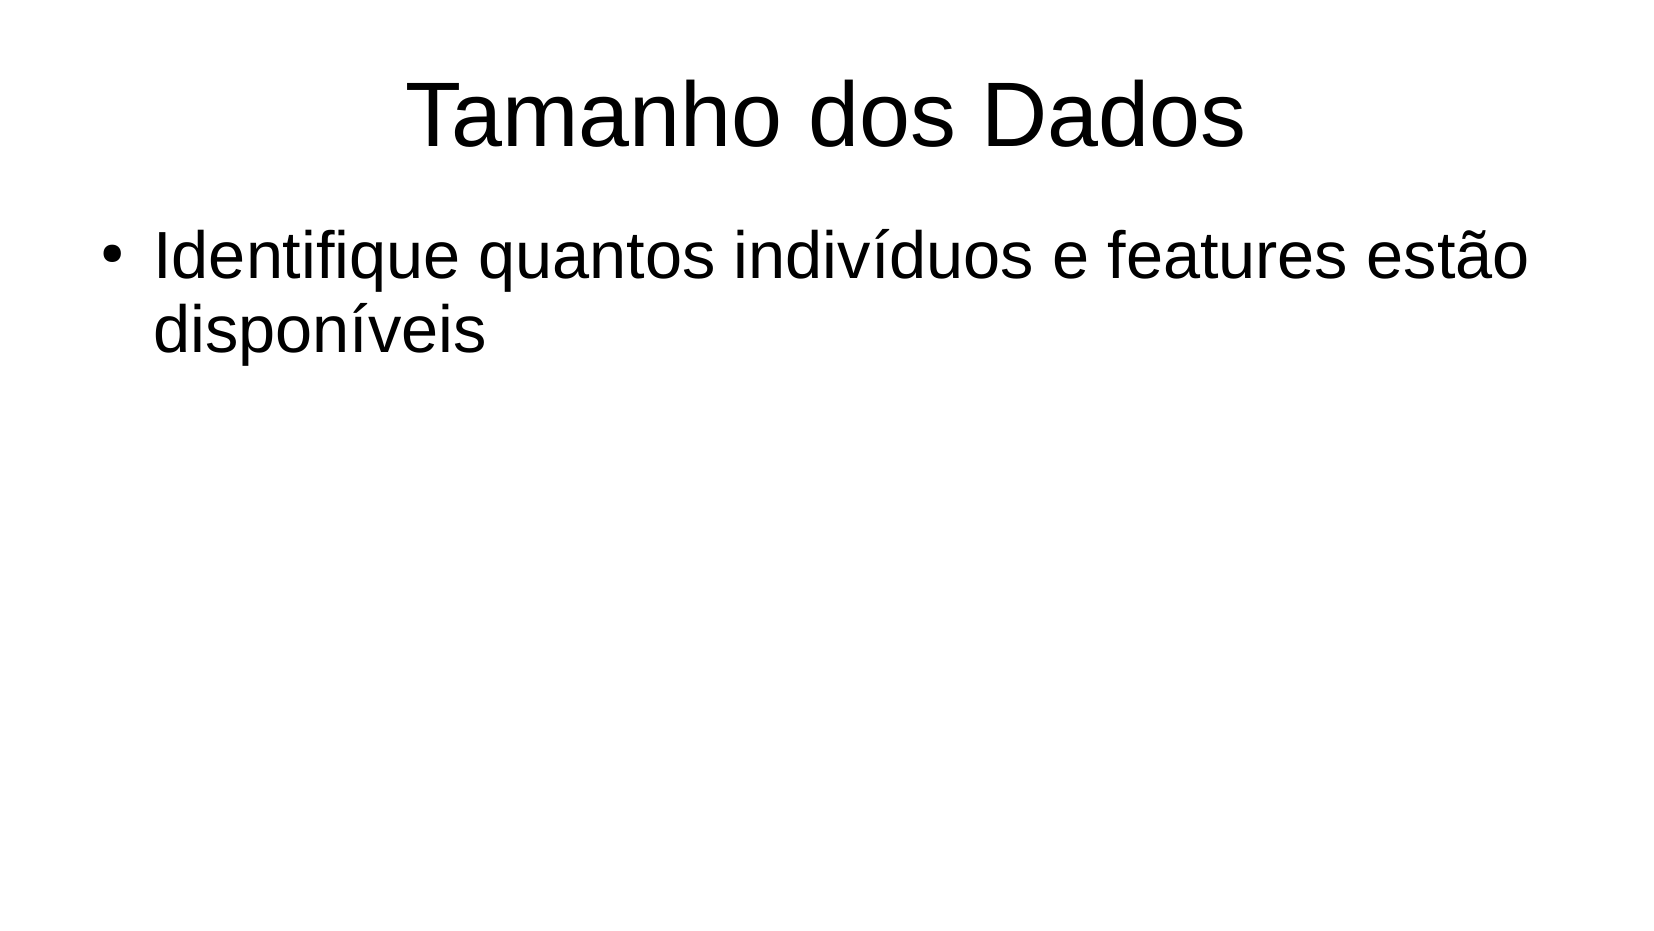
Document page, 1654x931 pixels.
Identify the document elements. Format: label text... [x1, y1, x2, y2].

title Tamanho dos Dados [82, 37, 1571, 193]
list Identifique quantos indivíduos e features estão disponíveis [82, 217, 1571, 758]
